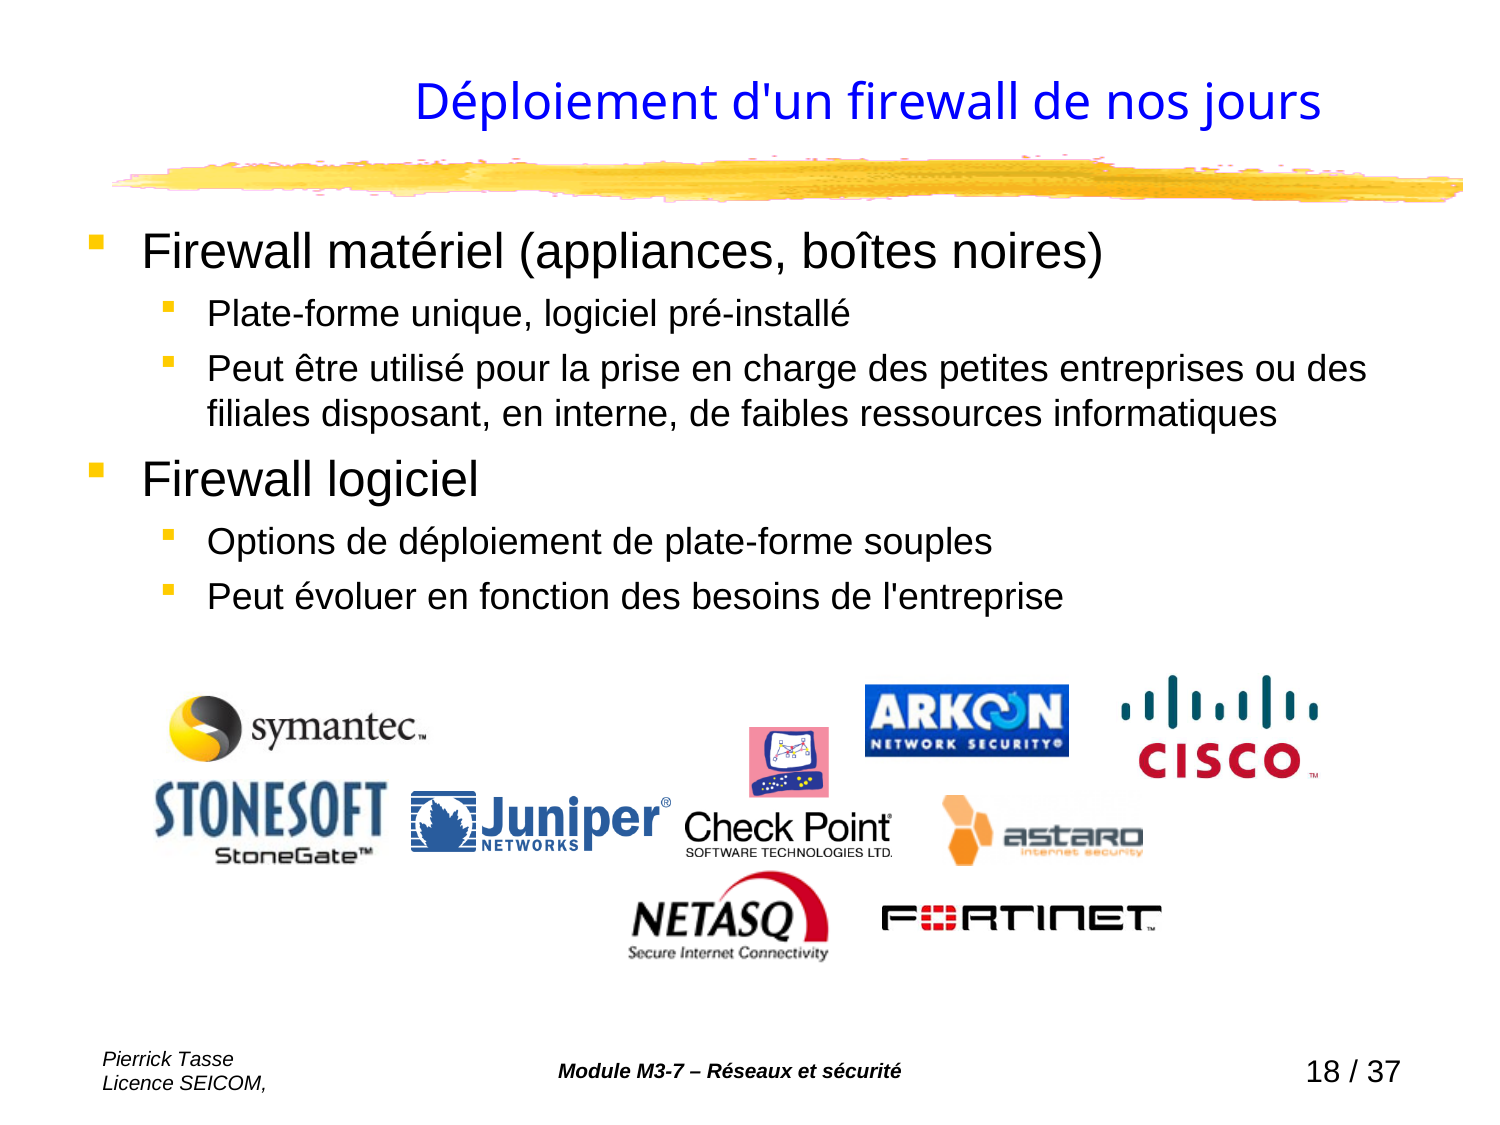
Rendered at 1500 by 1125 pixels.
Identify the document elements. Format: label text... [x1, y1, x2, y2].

picture [873, 877, 1167, 960]
title Déploiement d'un firewall de nos jours [62, 37, 1338, 138]
picture [1116, 673, 1321, 779]
picture [153, 674, 436, 865]
picture [685, 650, 1143, 866]
picture [112, 149, 1463, 213]
picture [411, 791, 671, 852]
picture [596, 869, 863, 964]
list Firewall matériel (appliances, boîtes noires) Plate-forme unique, logiciel pré-installé Peut être utilisé pour la prise en charge des petites entreprises ou des filiales disposant, en interne, de faibles ressources informatiques Firewall logiciel Options de déploiement de plate-forme souples Peut évoluer en fonction des besoins de l'entreprise [69, 210, 1412, 1016]
